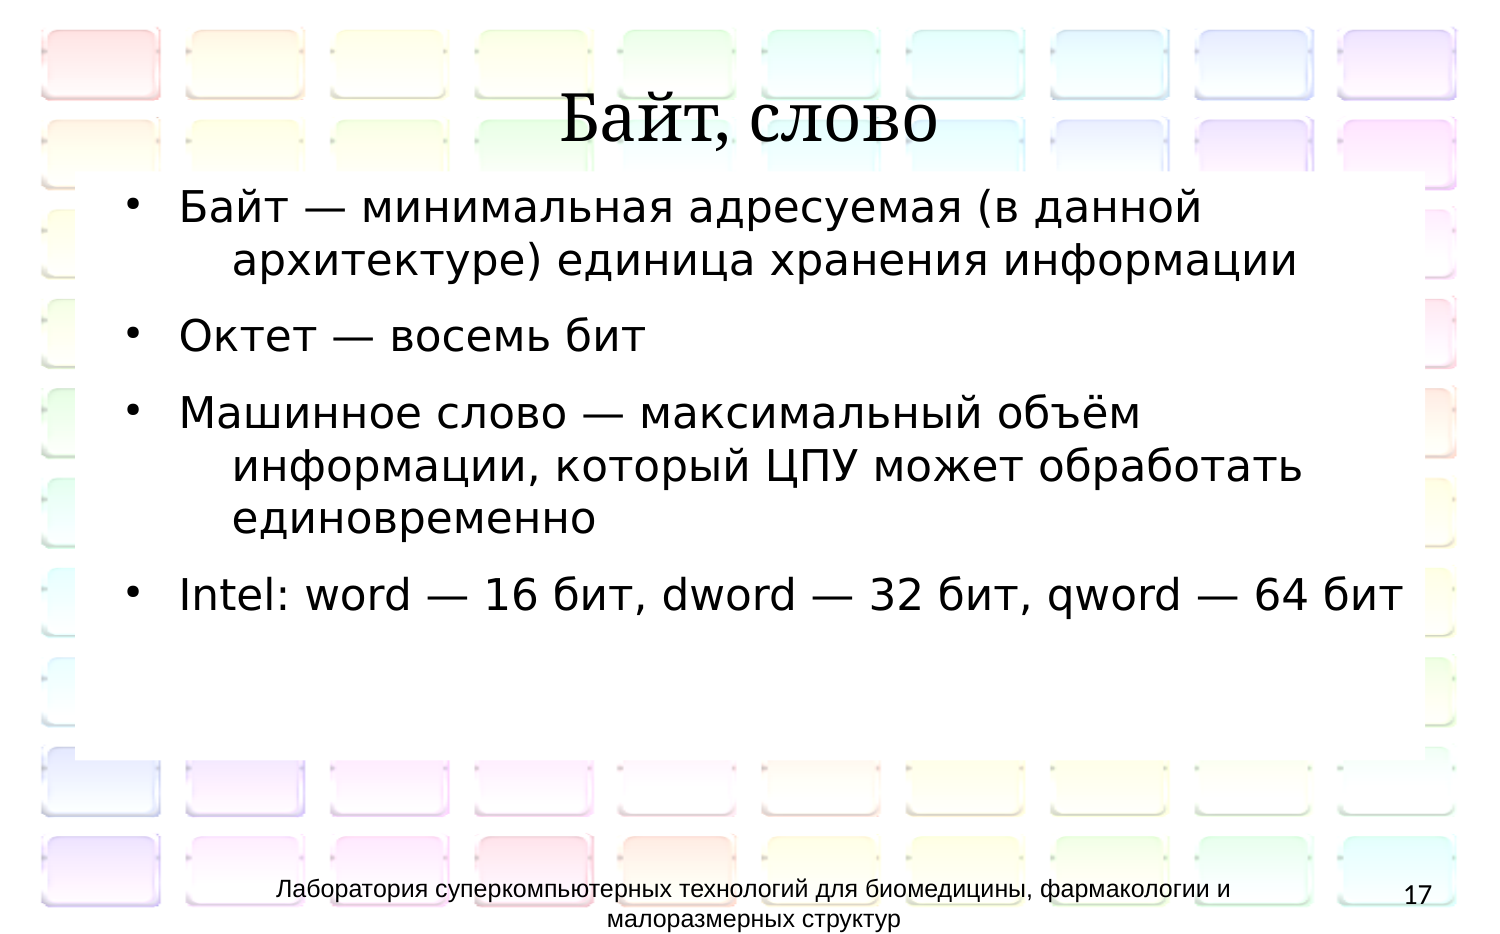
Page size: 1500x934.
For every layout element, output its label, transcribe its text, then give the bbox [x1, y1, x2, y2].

text_box <номер> [1387, 868, 1473, 918]
list Байт — минимальная адресуемая (в данной архитектуре) единица хранения информации Октет — восемь бит Машинное слово — максимальный объём информации, который ЦПУ может обработать единовременно Intel: word — 16 бит, dword — 32 бит, qword — 64 бит [75, 171, 1426, 761]
picture [0, 0, 1500, 934]
title Байт, слово [75, 37, 1426, 171]
text_box Лаборатория суперкомпьютерных технологий для биомедицины, фармакологии и малоразмерных структур [171, 864, 1338, 915]
